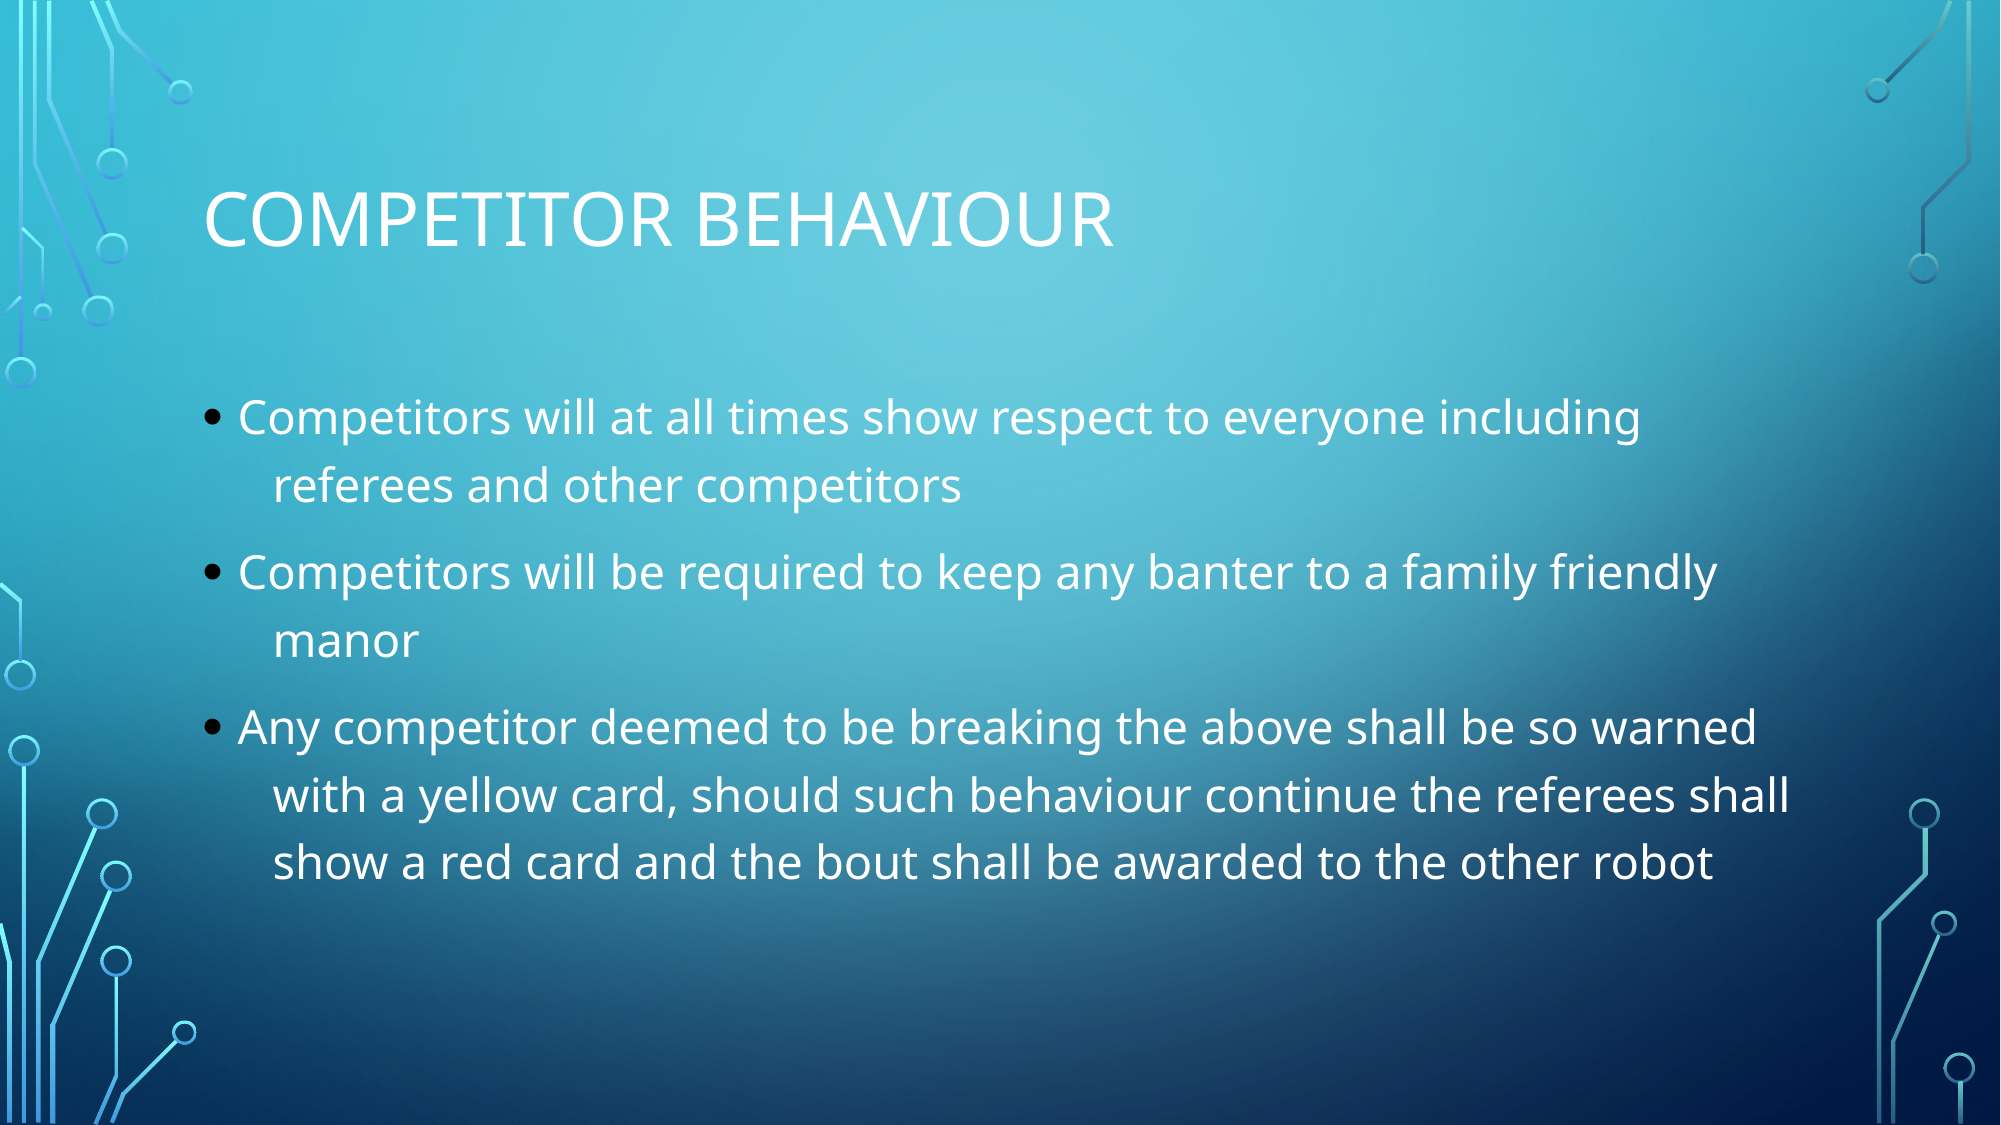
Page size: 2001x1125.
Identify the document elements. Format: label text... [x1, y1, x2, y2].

list Competitors will at all times show respect to everyone including referees and other competitors Competitors will be required to keep any banter to a family friendly manor Any competitor deemed to be breaking the above shall be so warned with a yellow card, should such behaviour continue the referees shall show a red card and the bout shall be awarded to the other robot [187, 369, 1813, 951]
title Competitor Behaviour [187, 101, 1813, 344]
